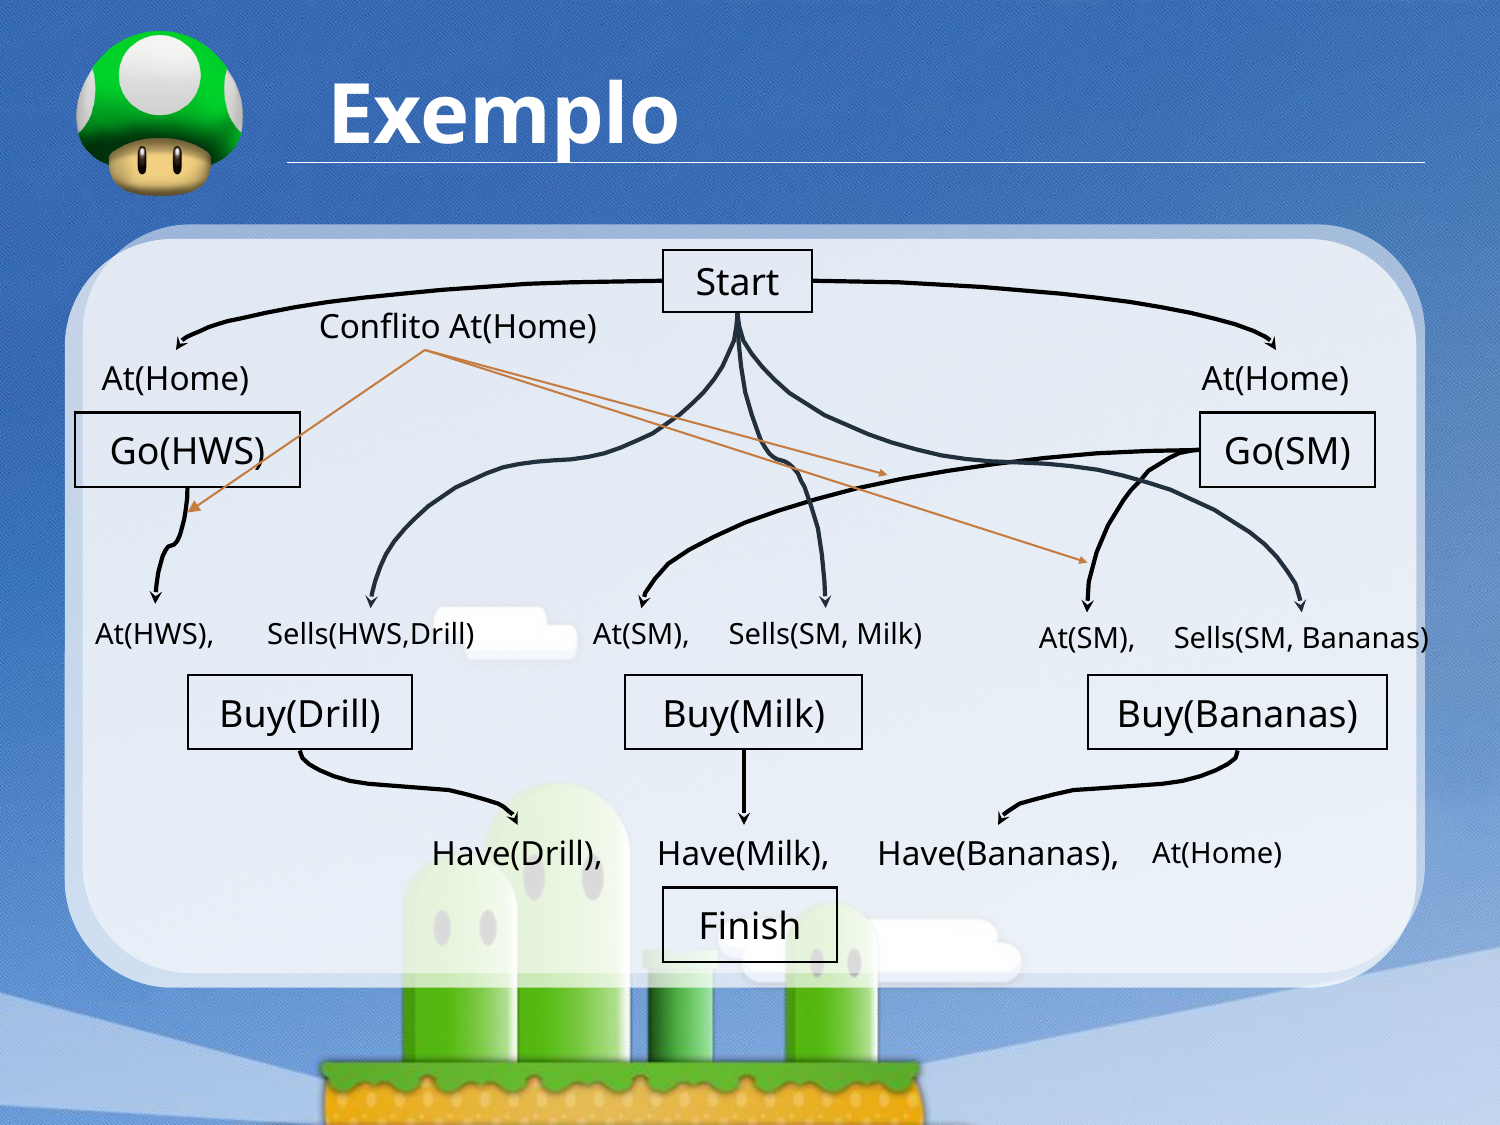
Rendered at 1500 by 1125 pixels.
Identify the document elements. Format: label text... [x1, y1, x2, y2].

text_box Go(HWS) [75, 412, 300, 487]
text_box Finish [662, 887, 838, 962]
text_box Sells(SM, Bananas) [1158, 612, 1445, 663]
text_box Go(SM) [1200, 412, 1375, 487]
text_box Sells(SM, Milk) [713, 607, 938, 658]
text_box Start [662, 249, 813, 312]
text_box At(HWS), [79, 607, 230, 658]
text_box Have(Drill), [416, 824, 619, 880]
title Exemplo [312, 37, 1425, 183]
text_box Buy(Milk) [625, 675, 863, 750]
text_box Have(Milk), [641, 824, 846, 880]
text_box Buy(Drill) [187, 675, 413, 750]
text_box At(SM), [1023, 612, 1151, 663]
picture [0, 0, 1500, 1125]
text_box Sells(HWS,Drill) [251, 608, 490, 659]
text_box Go(HWS) [229, 438, 300, 487]
text_box Have(Bananas), [861, 824, 1136, 880]
text_box At(SM), [577, 608, 706, 659]
text_box Buy(Bananas) [1087, 675, 1388, 750]
text_box At(Home) [1186, 349, 1365, 405]
text_box At(Home) [1137, 827, 1298, 878]
text_box At(Home) [86, 349, 265, 405]
text_box Conflito At(Home) [183, 297, 733, 353]
